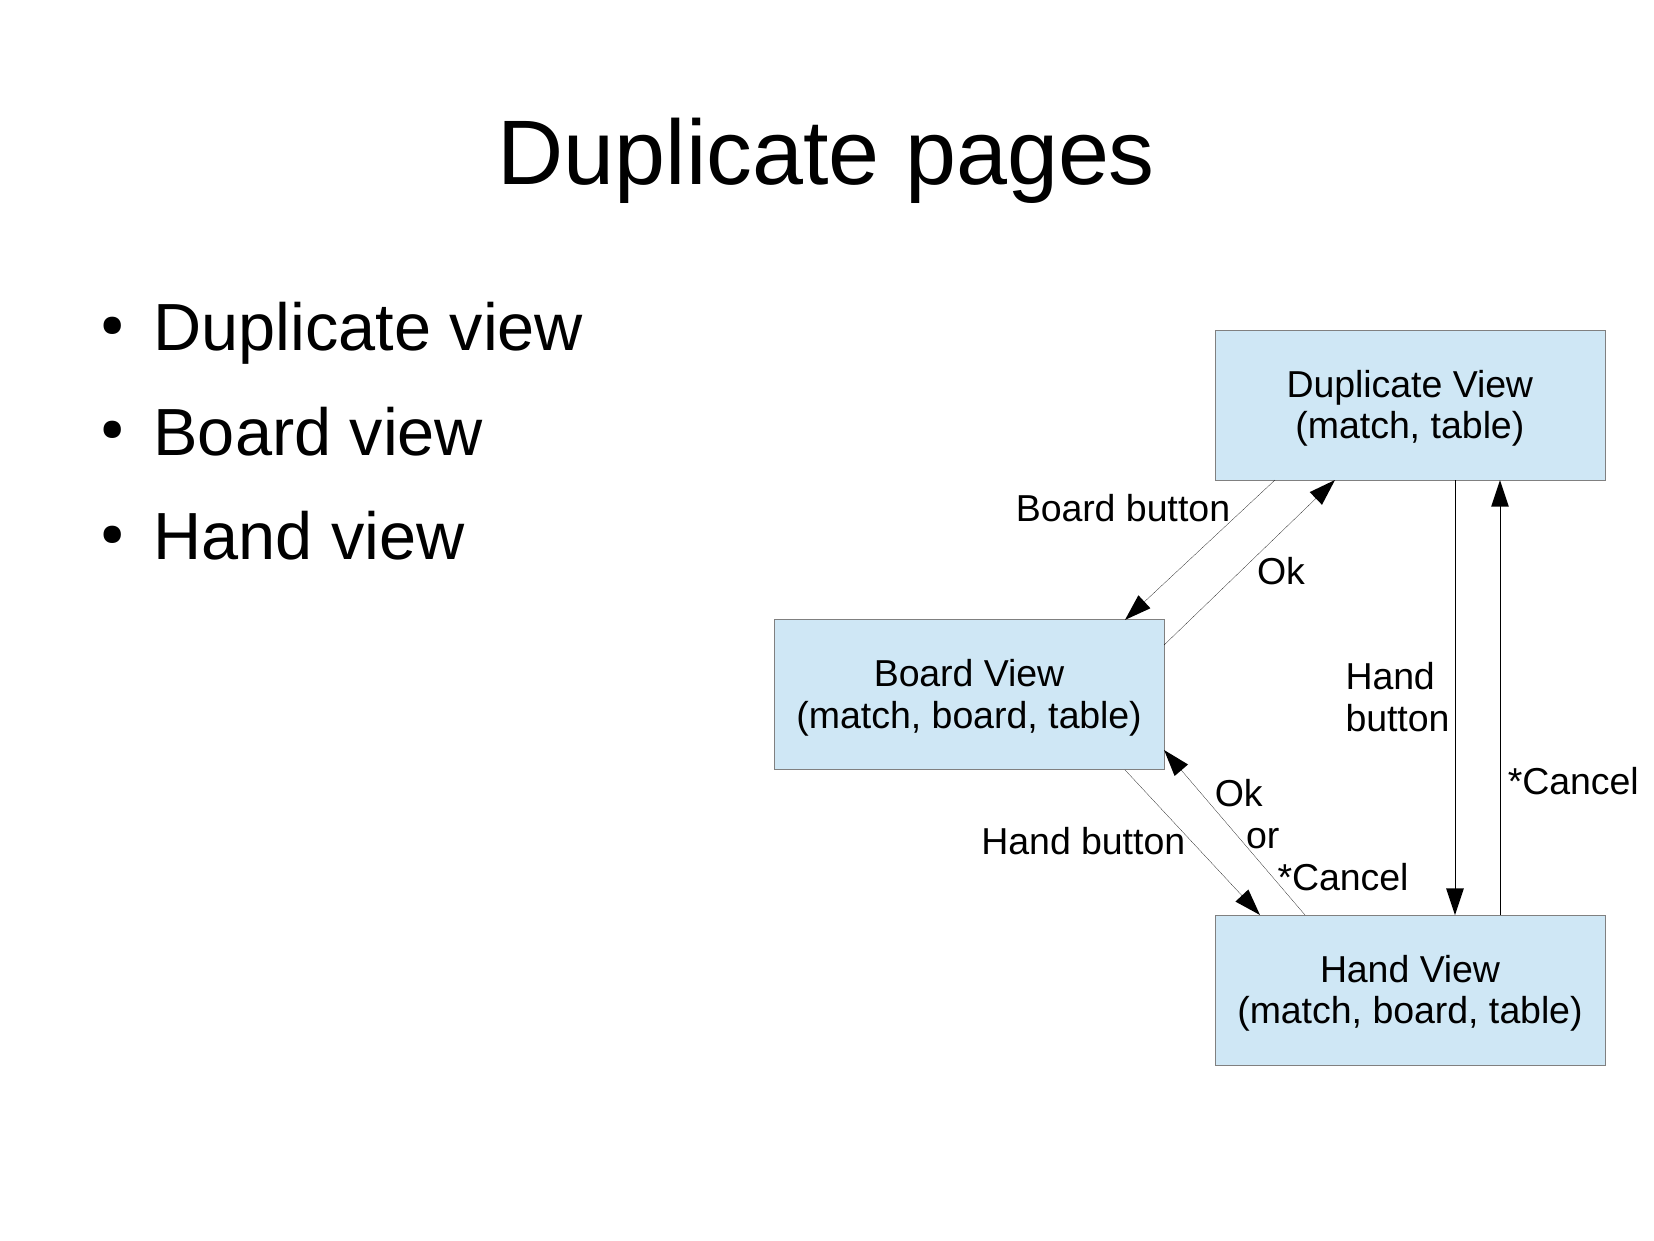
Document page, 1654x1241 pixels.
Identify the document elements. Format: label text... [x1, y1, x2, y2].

list Duplicate view Board view Hand view [82, 290, 809, 1109]
text_box Hand View (match, board, table) [1215, 915, 1606, 1066]
text_box *Cancel [1493, 753, 1654, 811]
text_box Ok or *Cancel [1200, 765, 1424, 906]
text_box Ok [1242, 543, 1321, 601]
text_box Board View (match, board, table) [774, 619, 1165, 770]
text_box Hand button [1330, 647, 1465, 747]
text_box Board button [1001, 480, 1246, 537]
text_box Hand button [966, 813, 1201, 871]
text_box Duplicate View (match, table) [1215, 330, 1606, 481]
title Duplicate pages [82, 49, 1571, 257]
